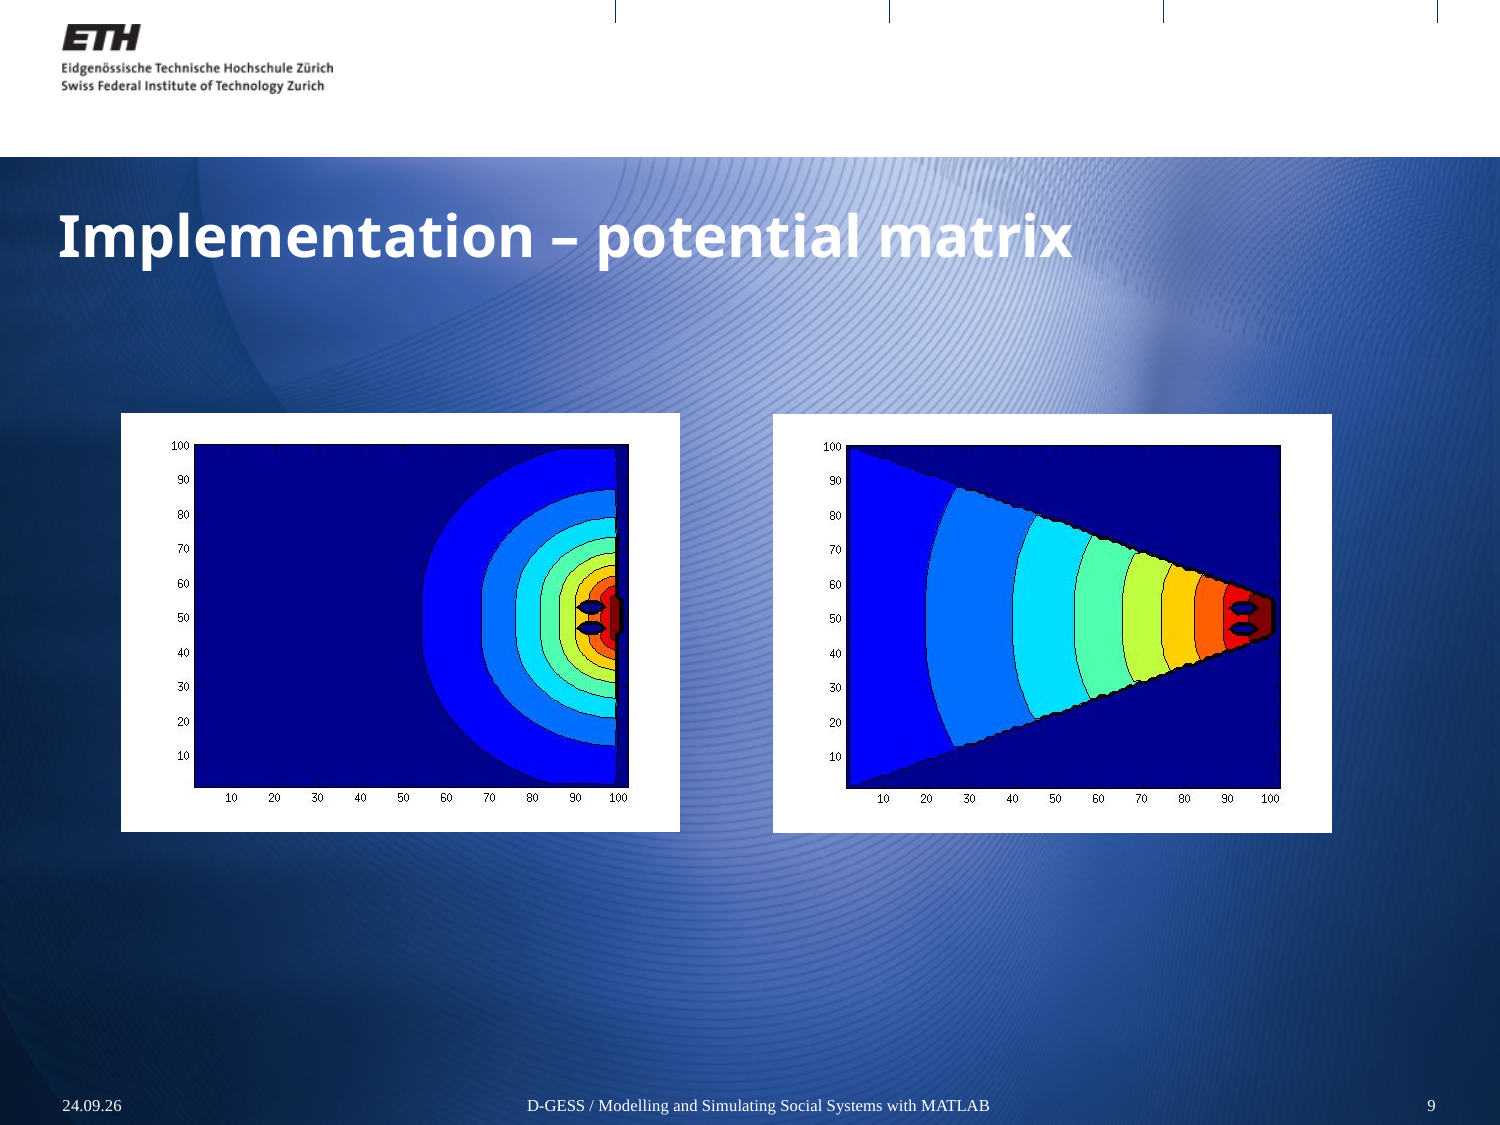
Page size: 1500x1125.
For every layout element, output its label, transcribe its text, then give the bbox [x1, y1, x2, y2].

picture [0, 157, 1500, 1125]
picture [62, 24, 333, 94]
title Implementation – potential matrix [59, 194, 1409, 383]
